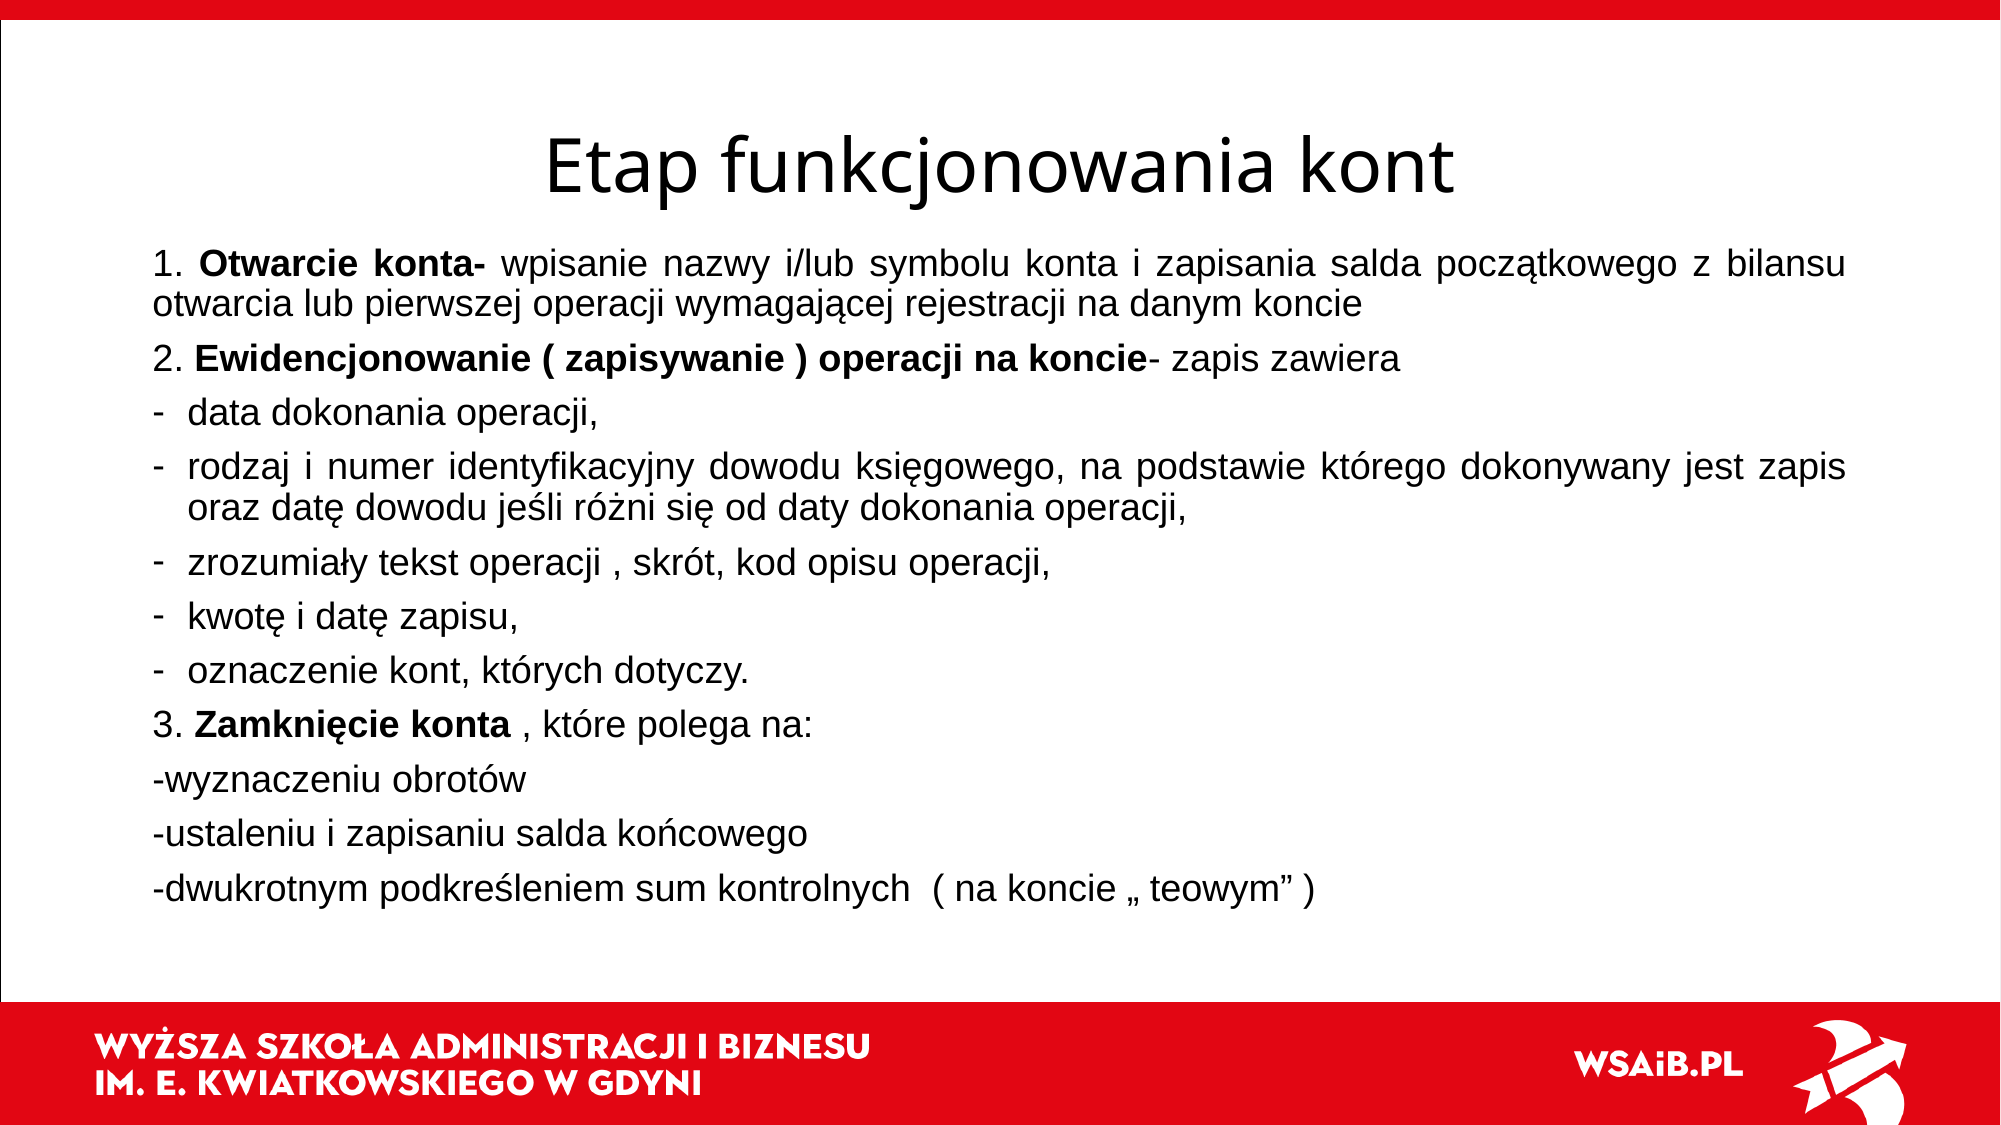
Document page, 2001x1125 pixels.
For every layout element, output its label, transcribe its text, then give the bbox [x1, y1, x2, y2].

list 1. Otwarcie konta- wpisanie nazwy i/lub symbolu konta i zapisania salda początkowego z bilansu otwarcia lub pierwszej operacji wymagającej rejestracji na danym koncie 2. Ewidencjonowanie ( zapisywanie ) operacji na koncie- zapis zawiera data dokonania operacji, rodzaj i numer identyfikacyjny dowodu księgowego, na podstawie którego dokonywany jest zapis oraz datę dowodu jeśli różni się od daty dokonania operacji, zrozumiały tekst operacji , skrót, kod opisu operacji, kwotę i datę zapisu, oznaczenie kont, których dotyczy. 3. Zamknięcie konta , które polega na: -wyznaczeniu obrotów -ustaleniu i zapisaniu salda końcowego -dwukrotnym podkreśleniem sum kontrolnych ( na koncie „ teowym” ) [137, 235, 1863, 925]
picture [0, 0, 2001, 1125]
title Etap funkcjonowania kont [137, 59, 1863, 235]
